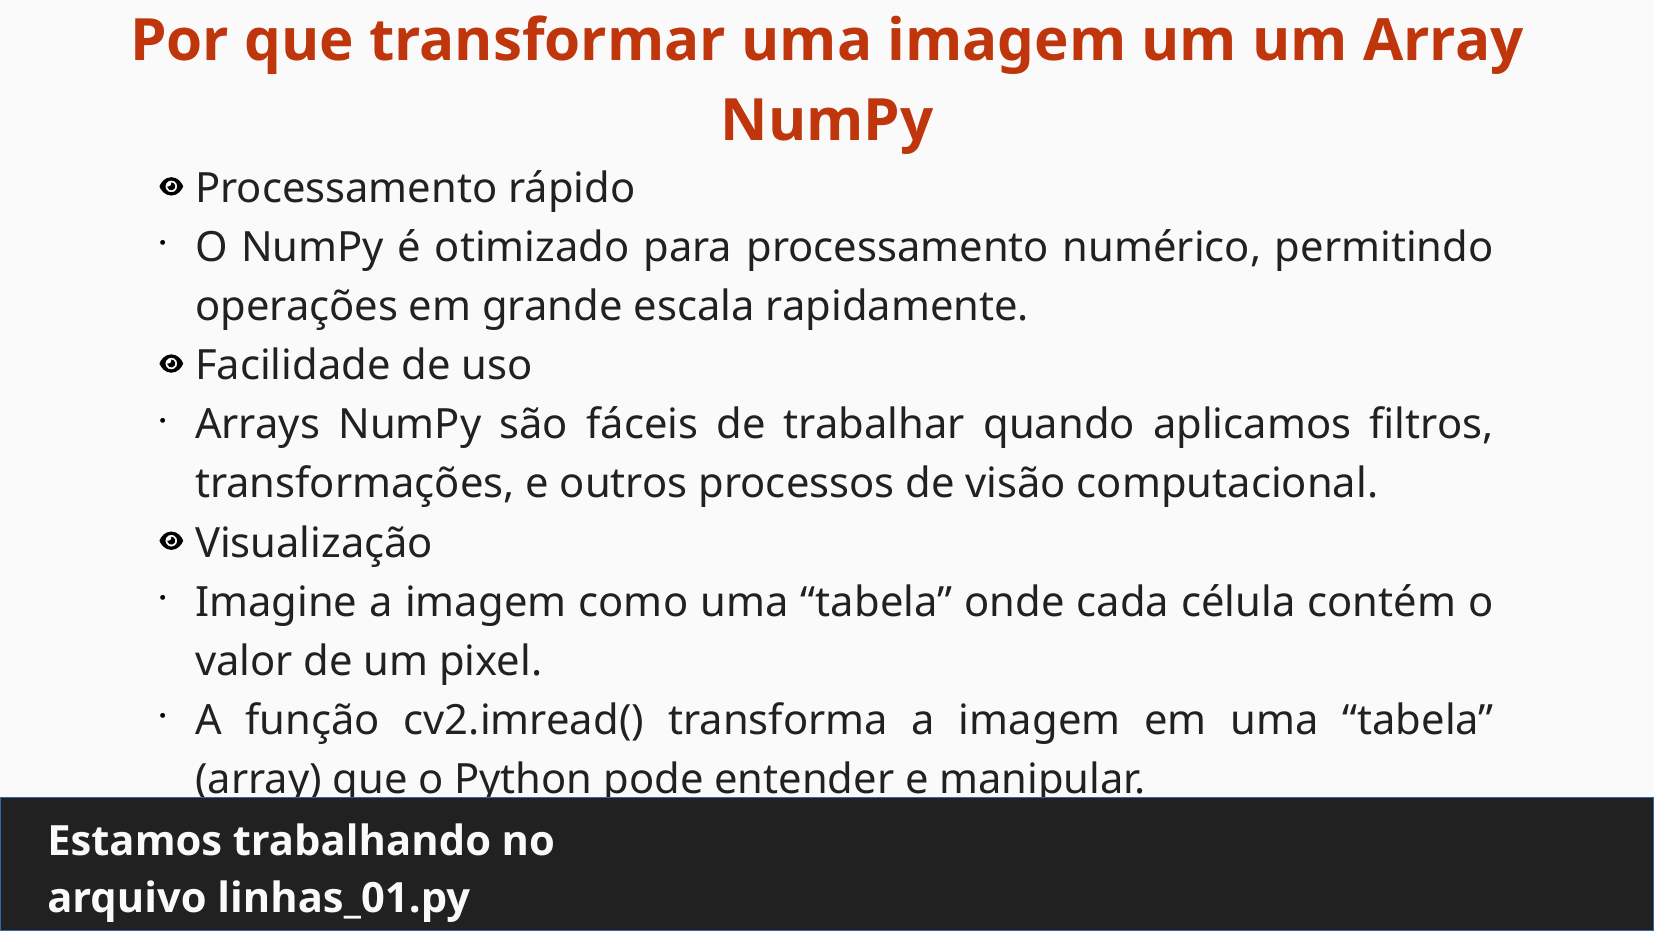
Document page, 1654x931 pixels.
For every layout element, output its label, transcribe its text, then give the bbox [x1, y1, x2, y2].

title Por que transformar uma imagem um um Array NumPy [82, 37, 1572, 119]
title Estamos trabalhando no arquivo linhas_01.py [47, 826, 697, 908]
subtitle Processamento rápido O NumPy é otimizado para processamento numérico, permitindo operações em grande escala rapidamente. Facilidade de uso Arrays NumPy são fáceis de trabalhar quando aplicamos filtros, transformações, e outros processos de visão computacional. Visualização Imagine a imagem como uma “tabela” onde cada célula contém o valor de um pixel. A função cv2.imread() transforma a imagem em uma “tabela” (array) que o Python pode entender e manipular. [159, 155, 1495, 756]
text_box [0, 797, 1654, 931]
